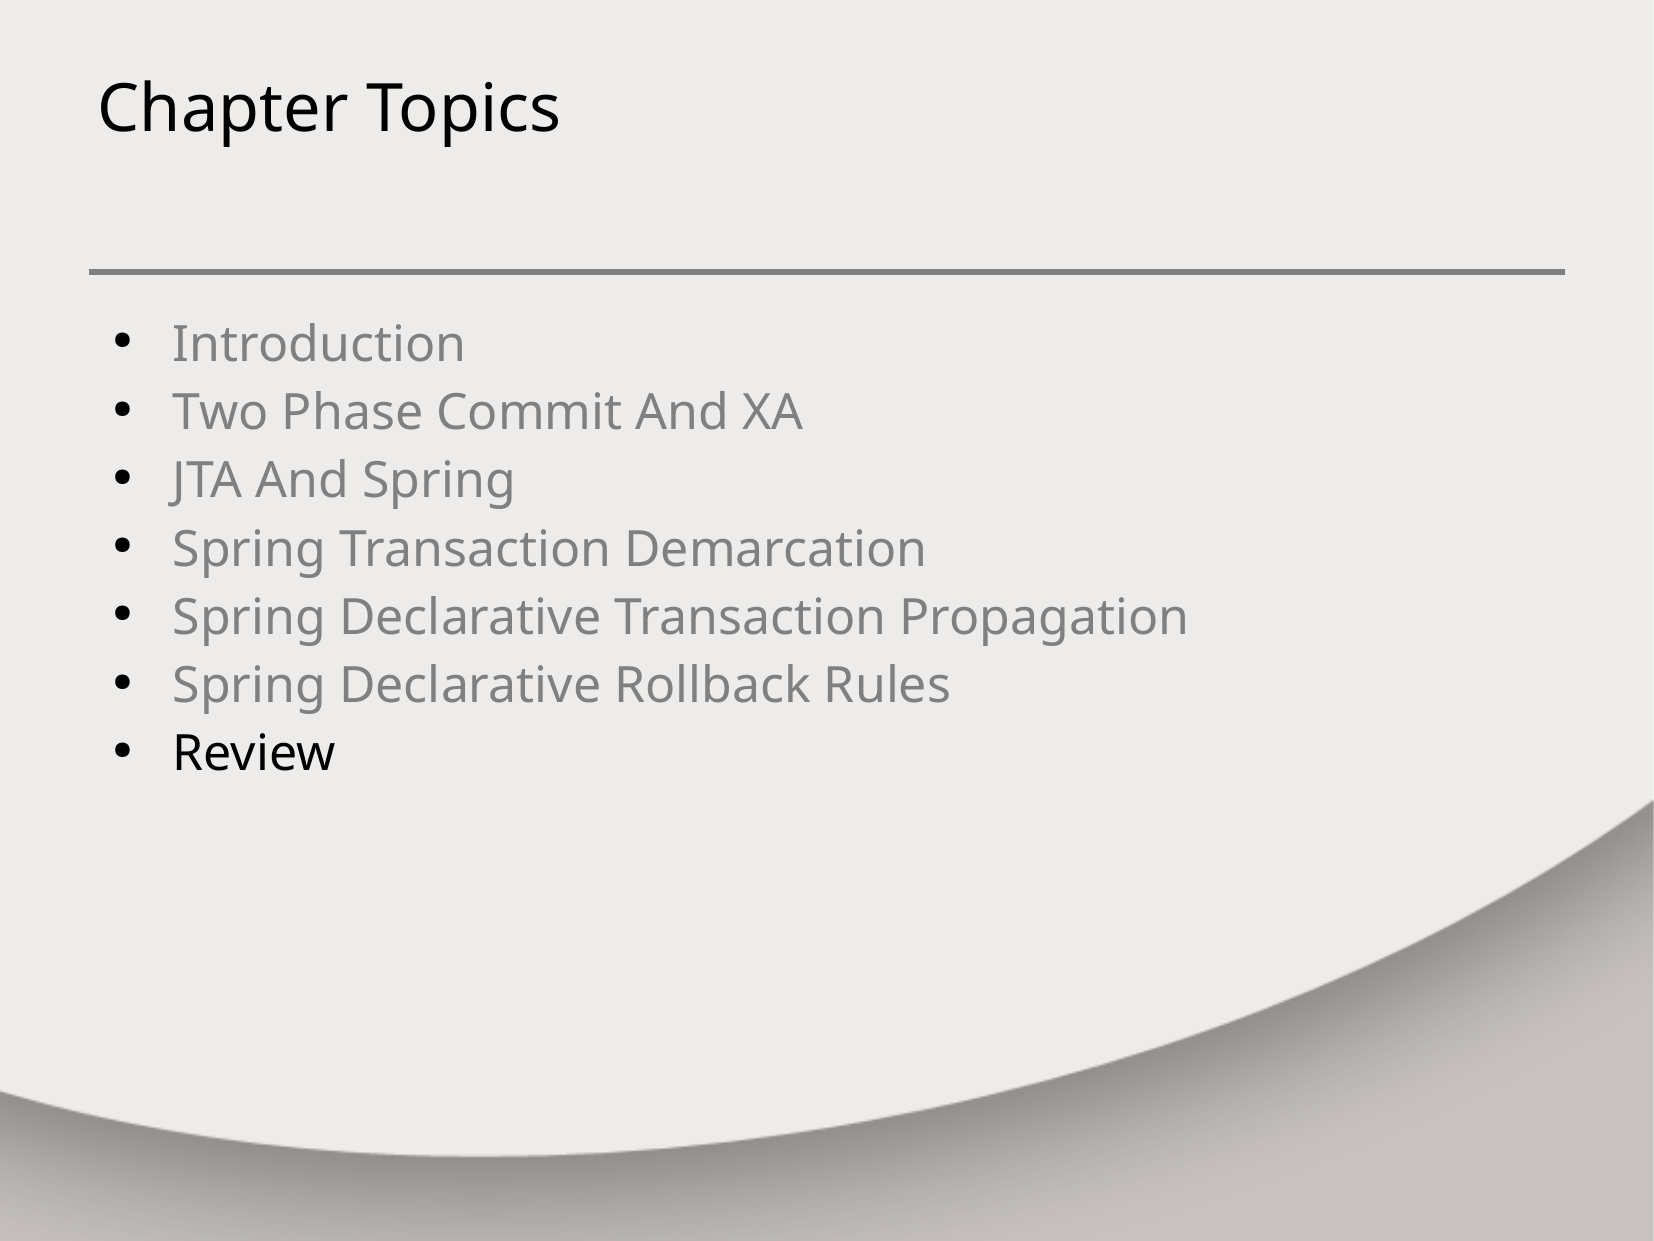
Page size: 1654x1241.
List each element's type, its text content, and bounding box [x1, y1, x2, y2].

title Chapter Topics [97, 75, 1561, 226]
text_box Introduction Two Phase Commit And XA JTA And Spring Spring Transaction Demarcation Spring Declarative Transaction Propagation Spring Declarative Rollback Rules Review [97, 300, 1561, 1163]
picture [0, 0, 1654, 1241]
